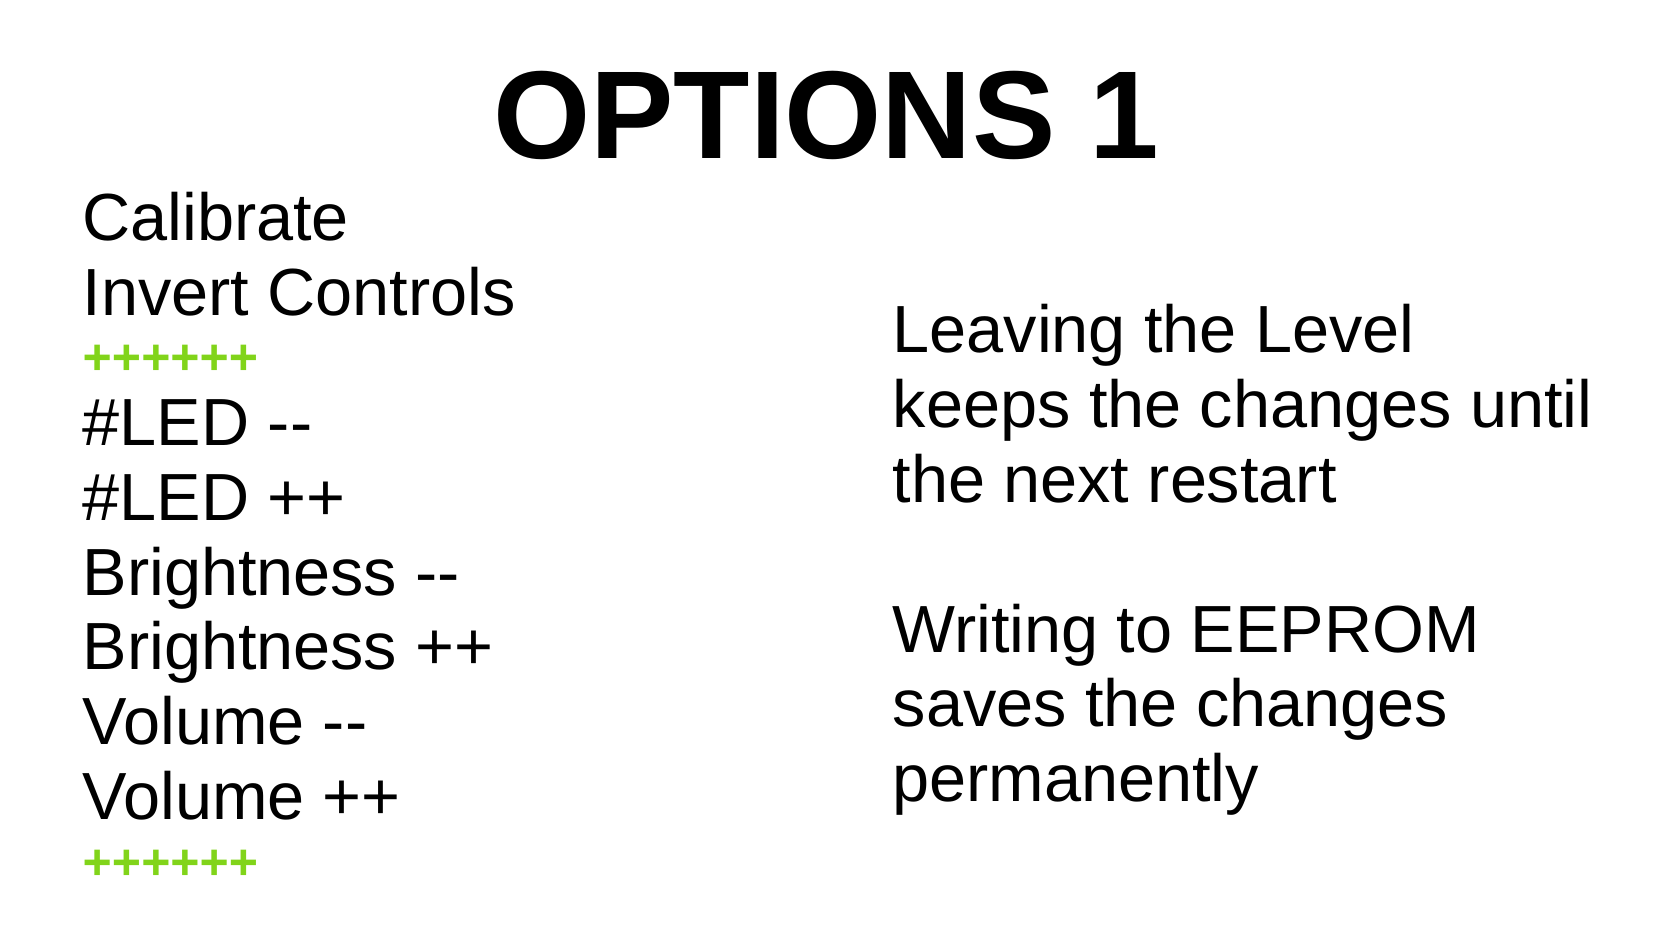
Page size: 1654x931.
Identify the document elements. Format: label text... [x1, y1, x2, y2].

subtitle Calibrate Invert Controls ++++++ #LED -- #LED ++ Brightness -- Brightness ++ Volume -- Volume ++ ++++++ [82, 180, 796, 929]
title OPTIONS 1 [82, 37, 1571, 193]
text_box Leaving the Level keeps the changes until the next restart Writing to EEPROM saves the changes permanently [892, 180, 1606, 929]
